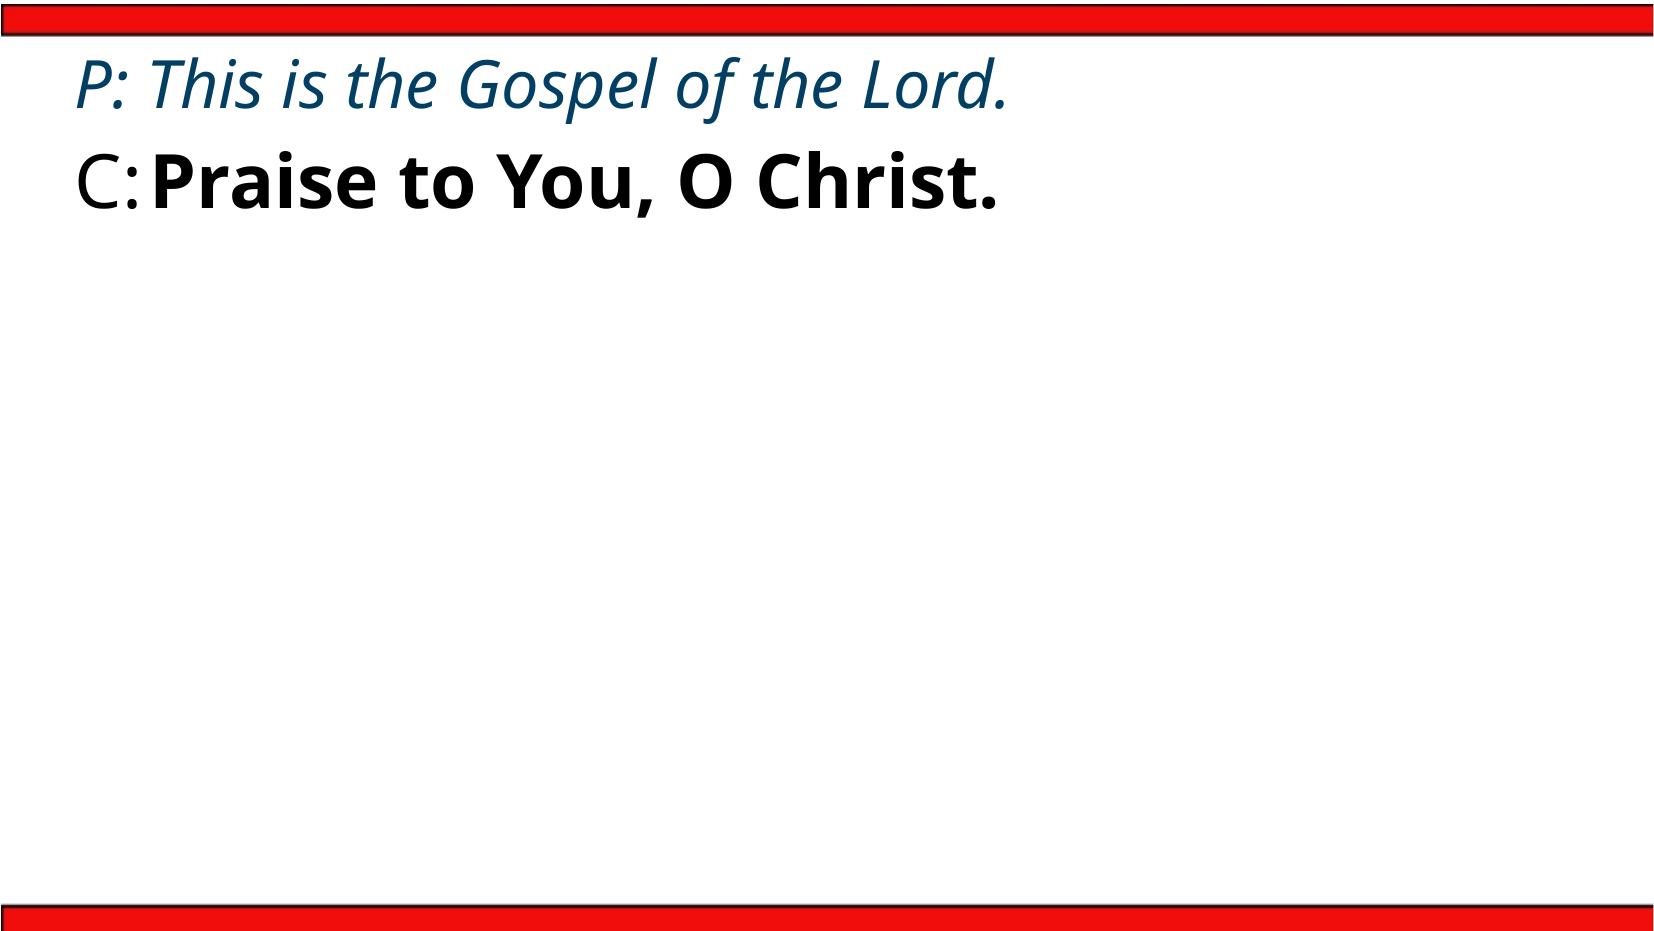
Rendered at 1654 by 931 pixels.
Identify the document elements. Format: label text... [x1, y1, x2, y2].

text_box P: This is the Gospel of the Lord. C: Praise to You, O Christ. [60, 30, 1591, 256]
picture [1, 4, 1654, 931]
